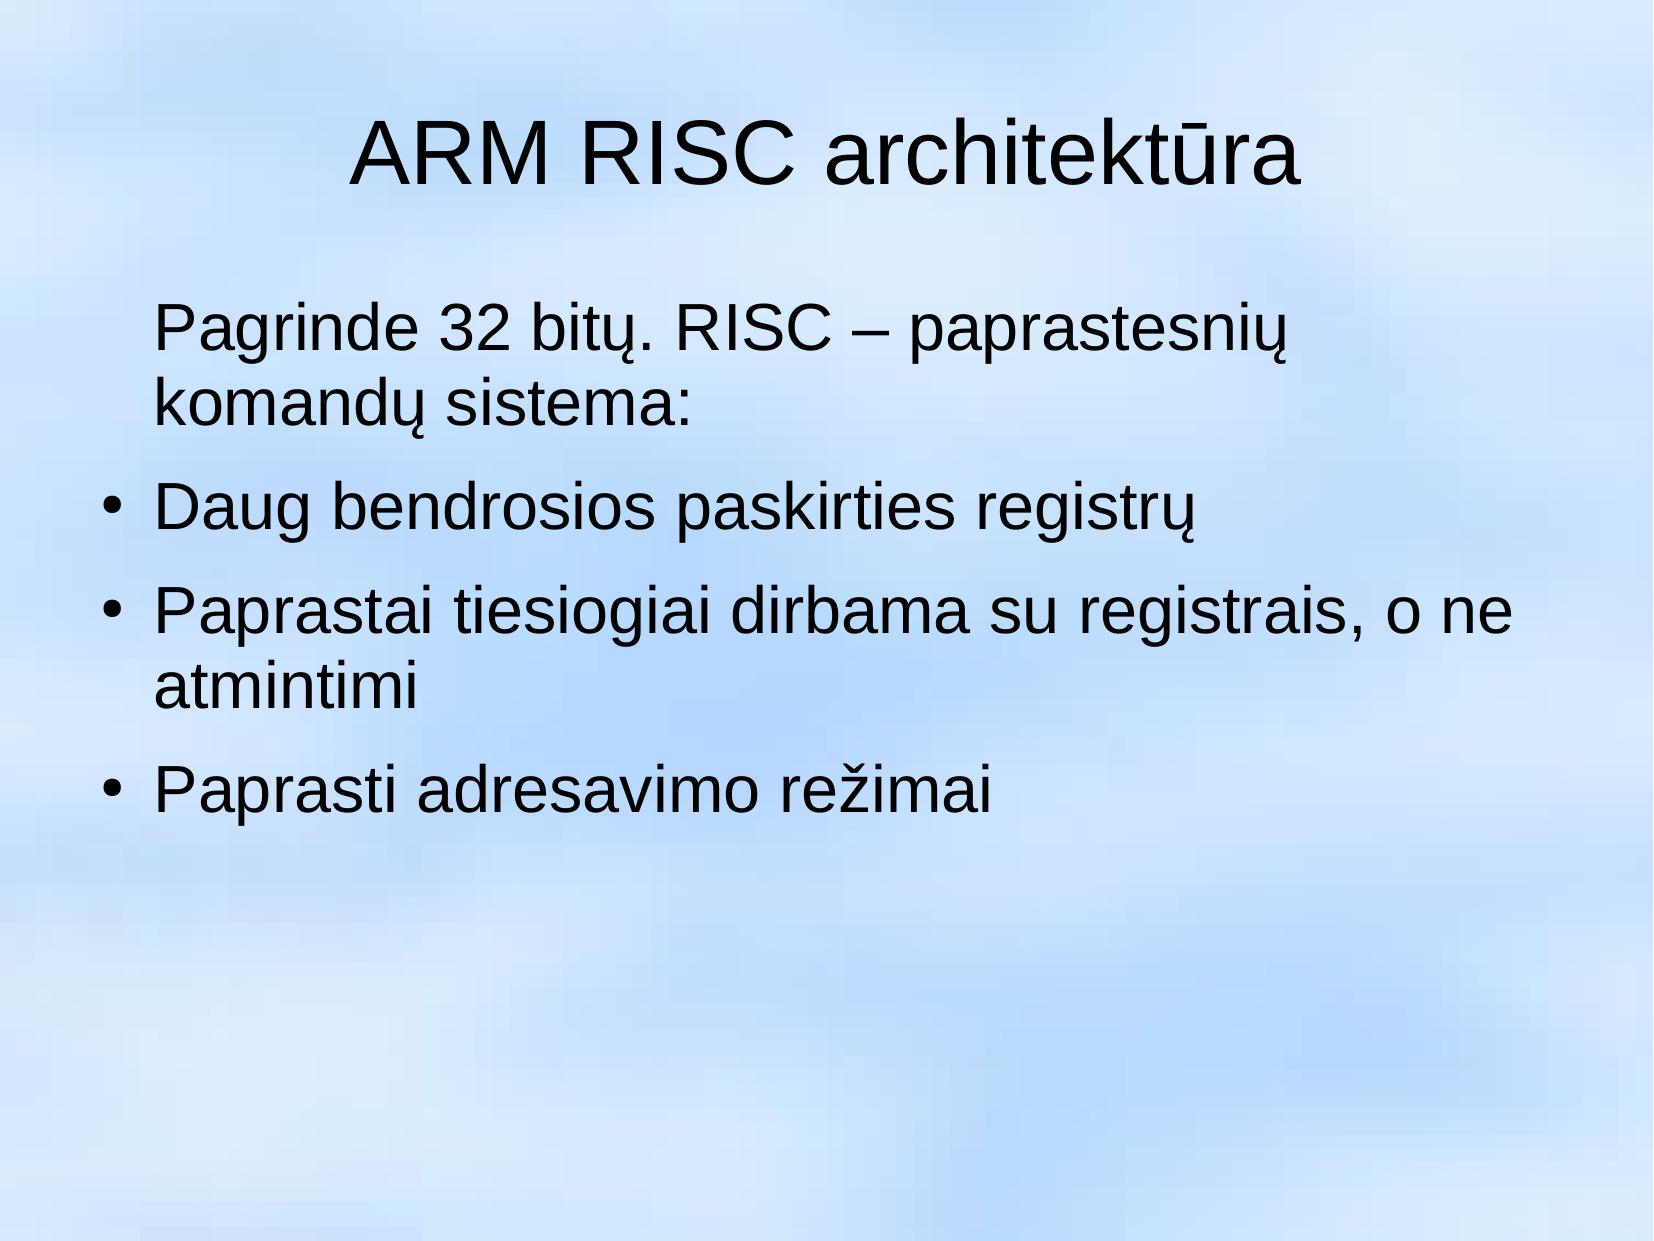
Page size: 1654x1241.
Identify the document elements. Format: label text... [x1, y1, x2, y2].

picture [0, 0, 1654, 1241]
list Pagrinde 32 bitų. RISC – paprastesnių komandų sistema: Daug bendrosios paskirties registrų Paprastai tiesiogiai dirbama su registrais, o ne atmintimi Paprasti adresavimo režimai [82, 290, 1538, 1010]
title ARM RISC architektūra [82, 49, 1571, 257]
